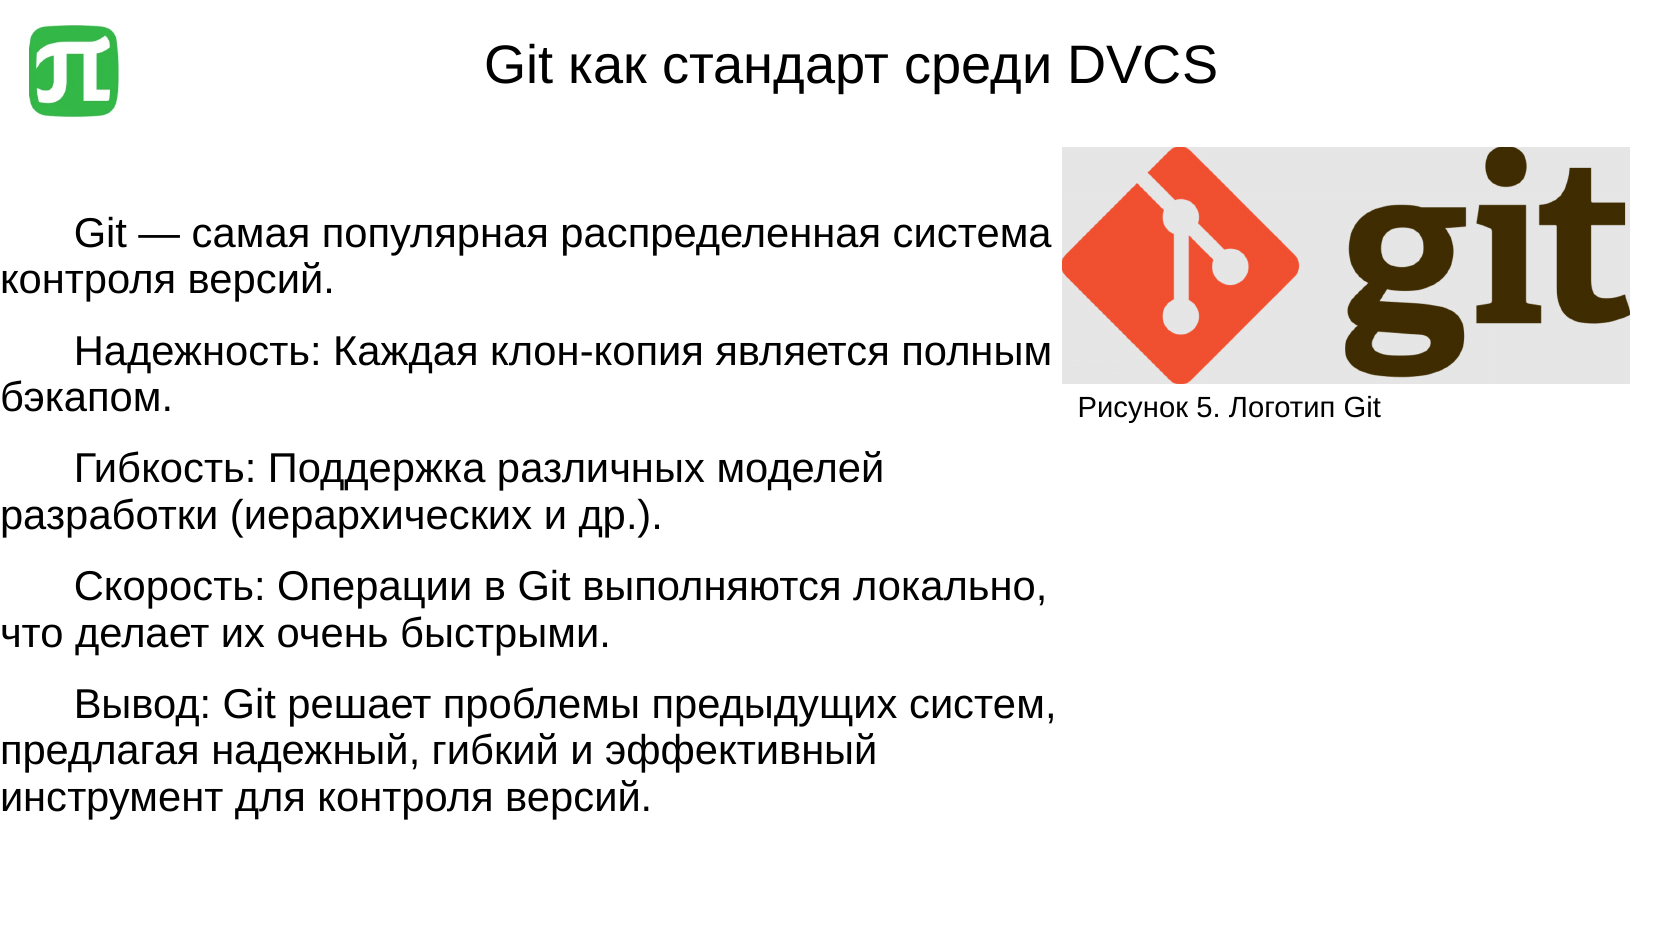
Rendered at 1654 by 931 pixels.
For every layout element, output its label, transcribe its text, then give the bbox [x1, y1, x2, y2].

subtitle Git — самая популярная распределенная система контроля версий. Надежность: Каждая клон-копия является полным бэкапом. Гибкость: Поддержка различных моделей разработки (иерархических и др.). Скорость: Операции в Git выполняются локально, что делает их очень быстрыми. Вывод: Git решает проблемы предыдущих систем, предлагая надежный, гибкий и эффективный инструмент для контроля версий. [0, 147, 1063, 931]
text_box Рисунок 5. Логотип Git [1062, 383, 1625, 473]
picture [29, 25, 120, 119]
title Git как стандарт среди DVCS [147, 12, 1571, 119]
picture [1063, 147, 1630, 384]
